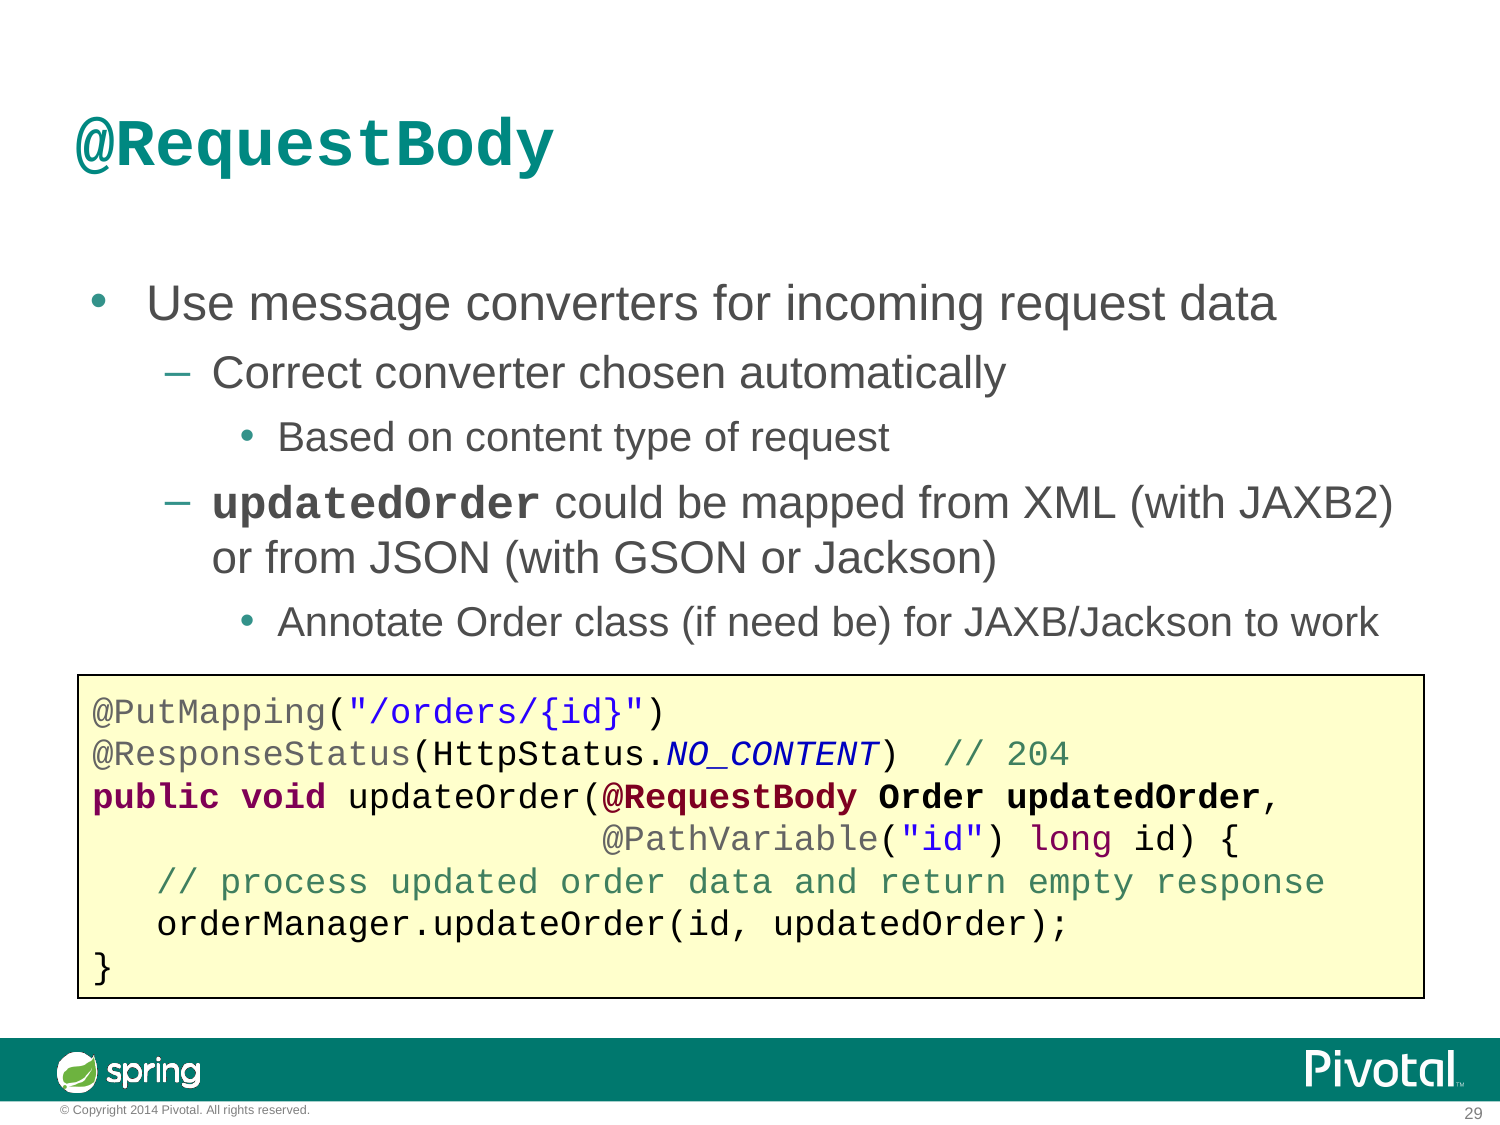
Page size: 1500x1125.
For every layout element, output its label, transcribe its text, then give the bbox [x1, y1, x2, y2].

picture [1306, 1050, 1464, 1087]
text_box @PutMapping("/orders/{id}") @ResponseStatus(HttpStatus.NO_CONTENT) // 204 public void updateOrder(@RequestBody Order updatedOrder, @PathVariable("id") long id) { // process updated order data and return empty response orderManager.updateOrder(id, updatedOrder); } [77, 674, 1424, 998]
picture [32, 1041, 210, 1103]
list Use message converters for incoming request data Correct converter chosen automatically Based on content type of request updatedOrder could be mapped from XML (with JAXB2) or from JSON (with GSON or Jackson) Annotate Order class (if need be) for JAXB/Jackson to work [75, 262, 1426, 1005]
title @RequestBody [75, 45, 1426, 233]
